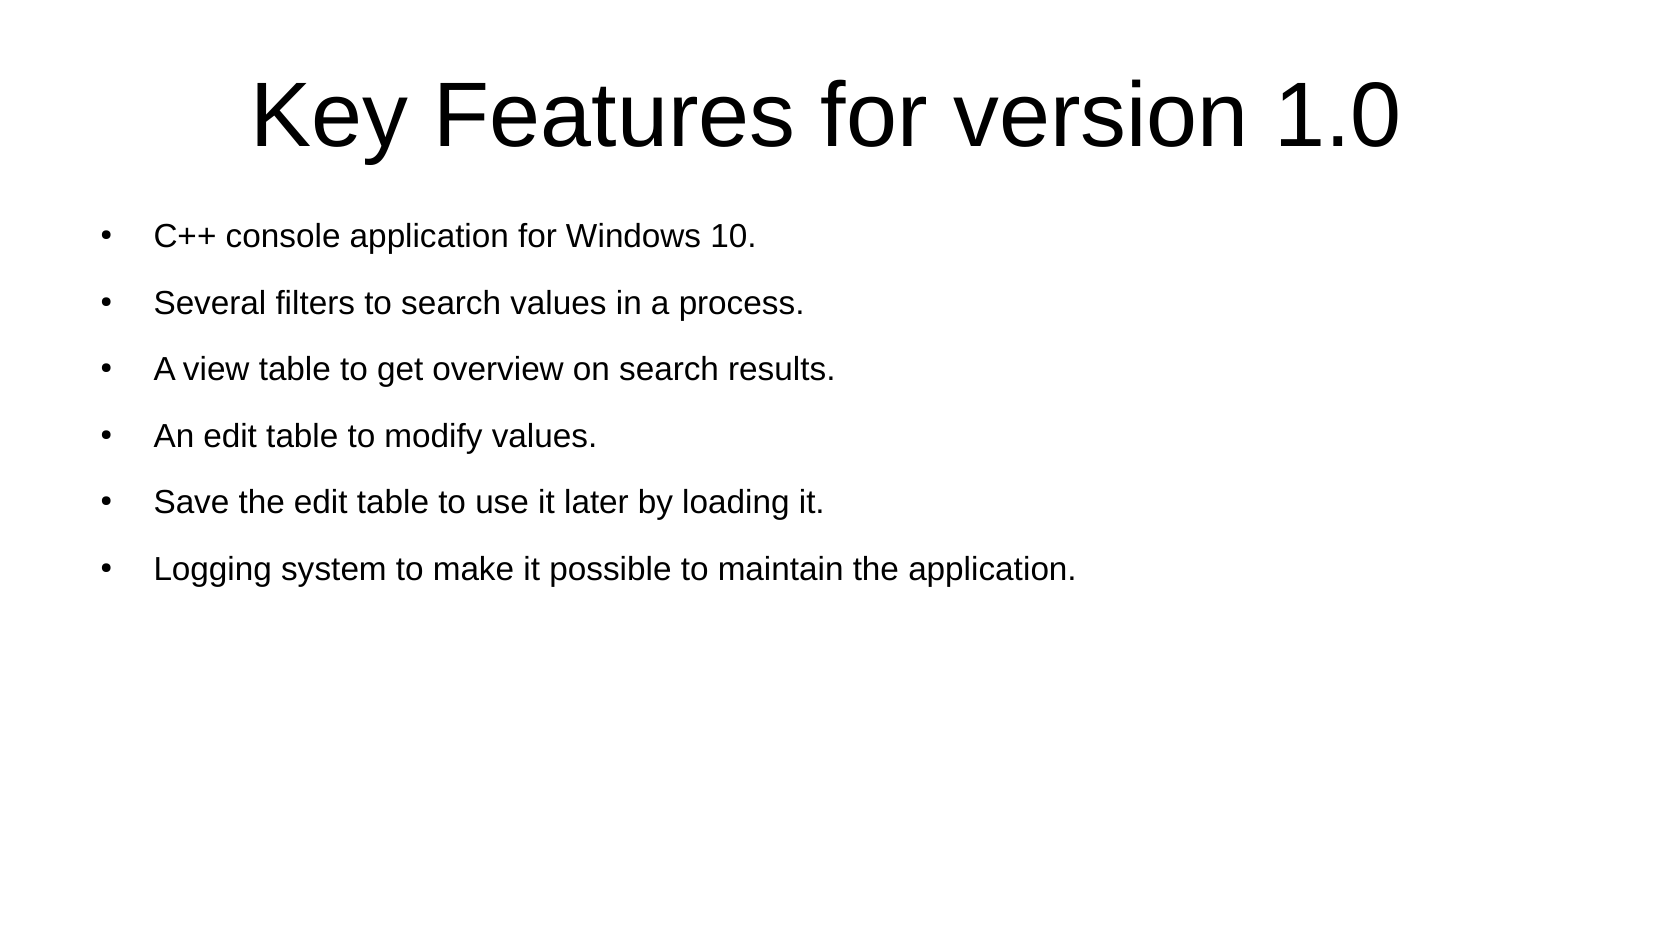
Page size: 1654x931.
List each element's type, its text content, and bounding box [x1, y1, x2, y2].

title Key Features for version 1.0 [82, 37, 1571, 193]
list C++ console application for Windows 10. Several filters to search values in a process. A view table to get overview on search results. An edit table to modify values. Save the edit table to use it later by loading it. Logging system to make it possible to maintain the application. [82, 217, 1571, 758]
